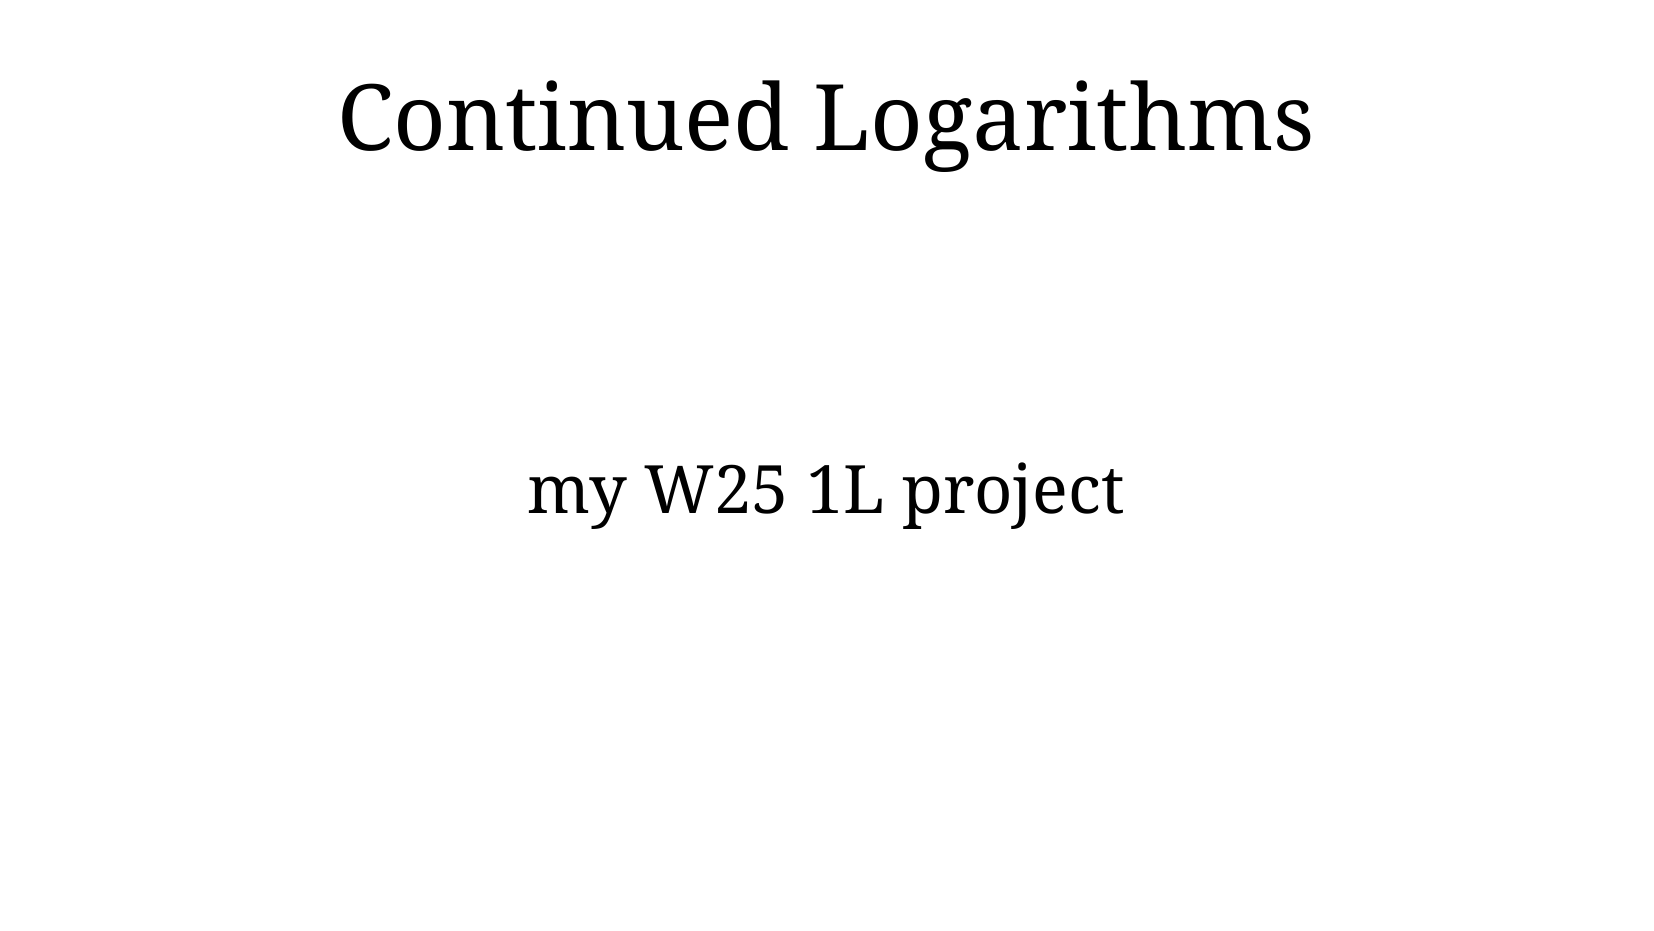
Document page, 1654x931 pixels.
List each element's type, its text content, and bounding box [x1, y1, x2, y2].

title Continued Logarithms [82, 37, 1571, 193]
subtitle my W25 1L project [82, 217, 1571, 758]
